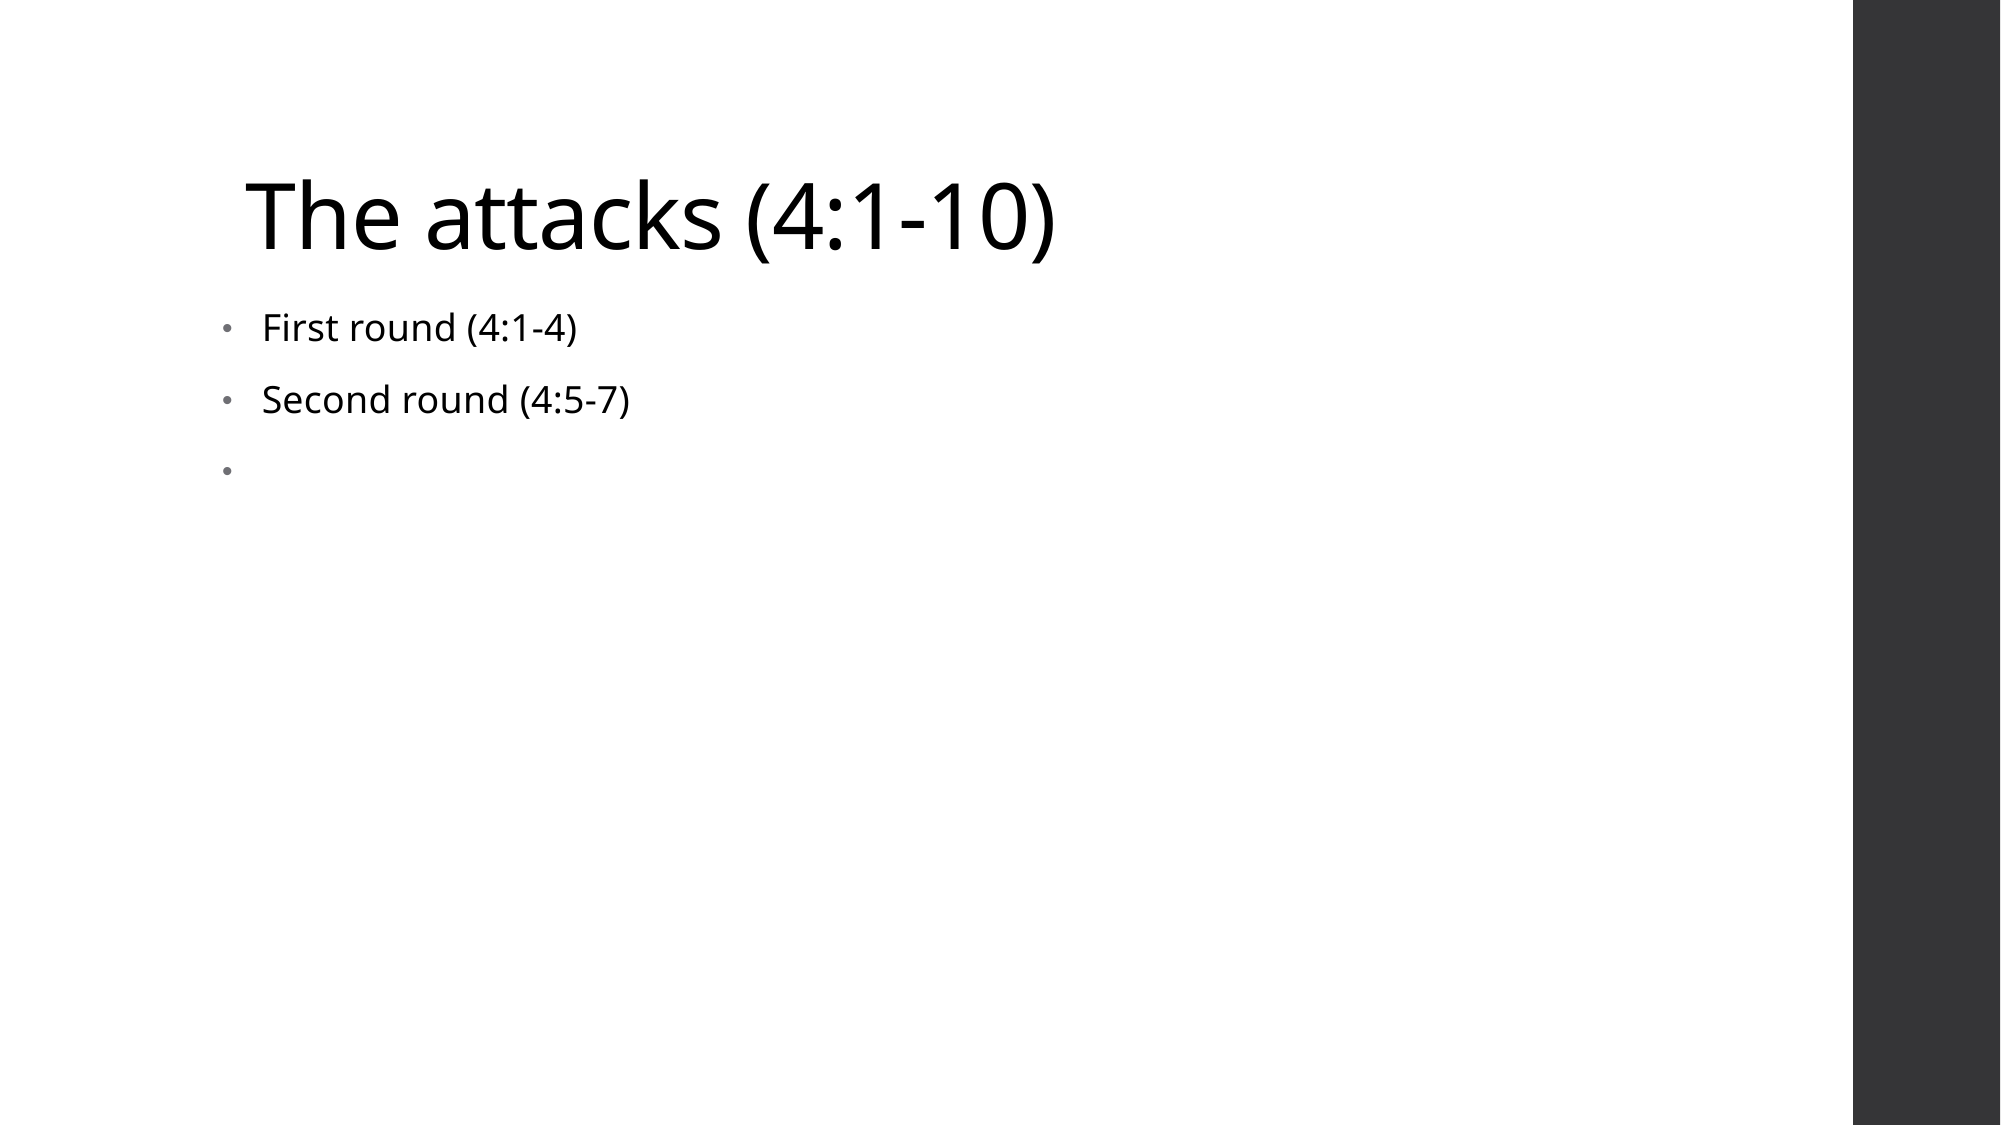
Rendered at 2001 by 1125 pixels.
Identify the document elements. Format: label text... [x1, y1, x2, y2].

title The attacks (4:1-10) [206, 60, 1797, 278]
list First round (4:1-4) Second round (4:5-7) [206, 299, 1617, 1014]
